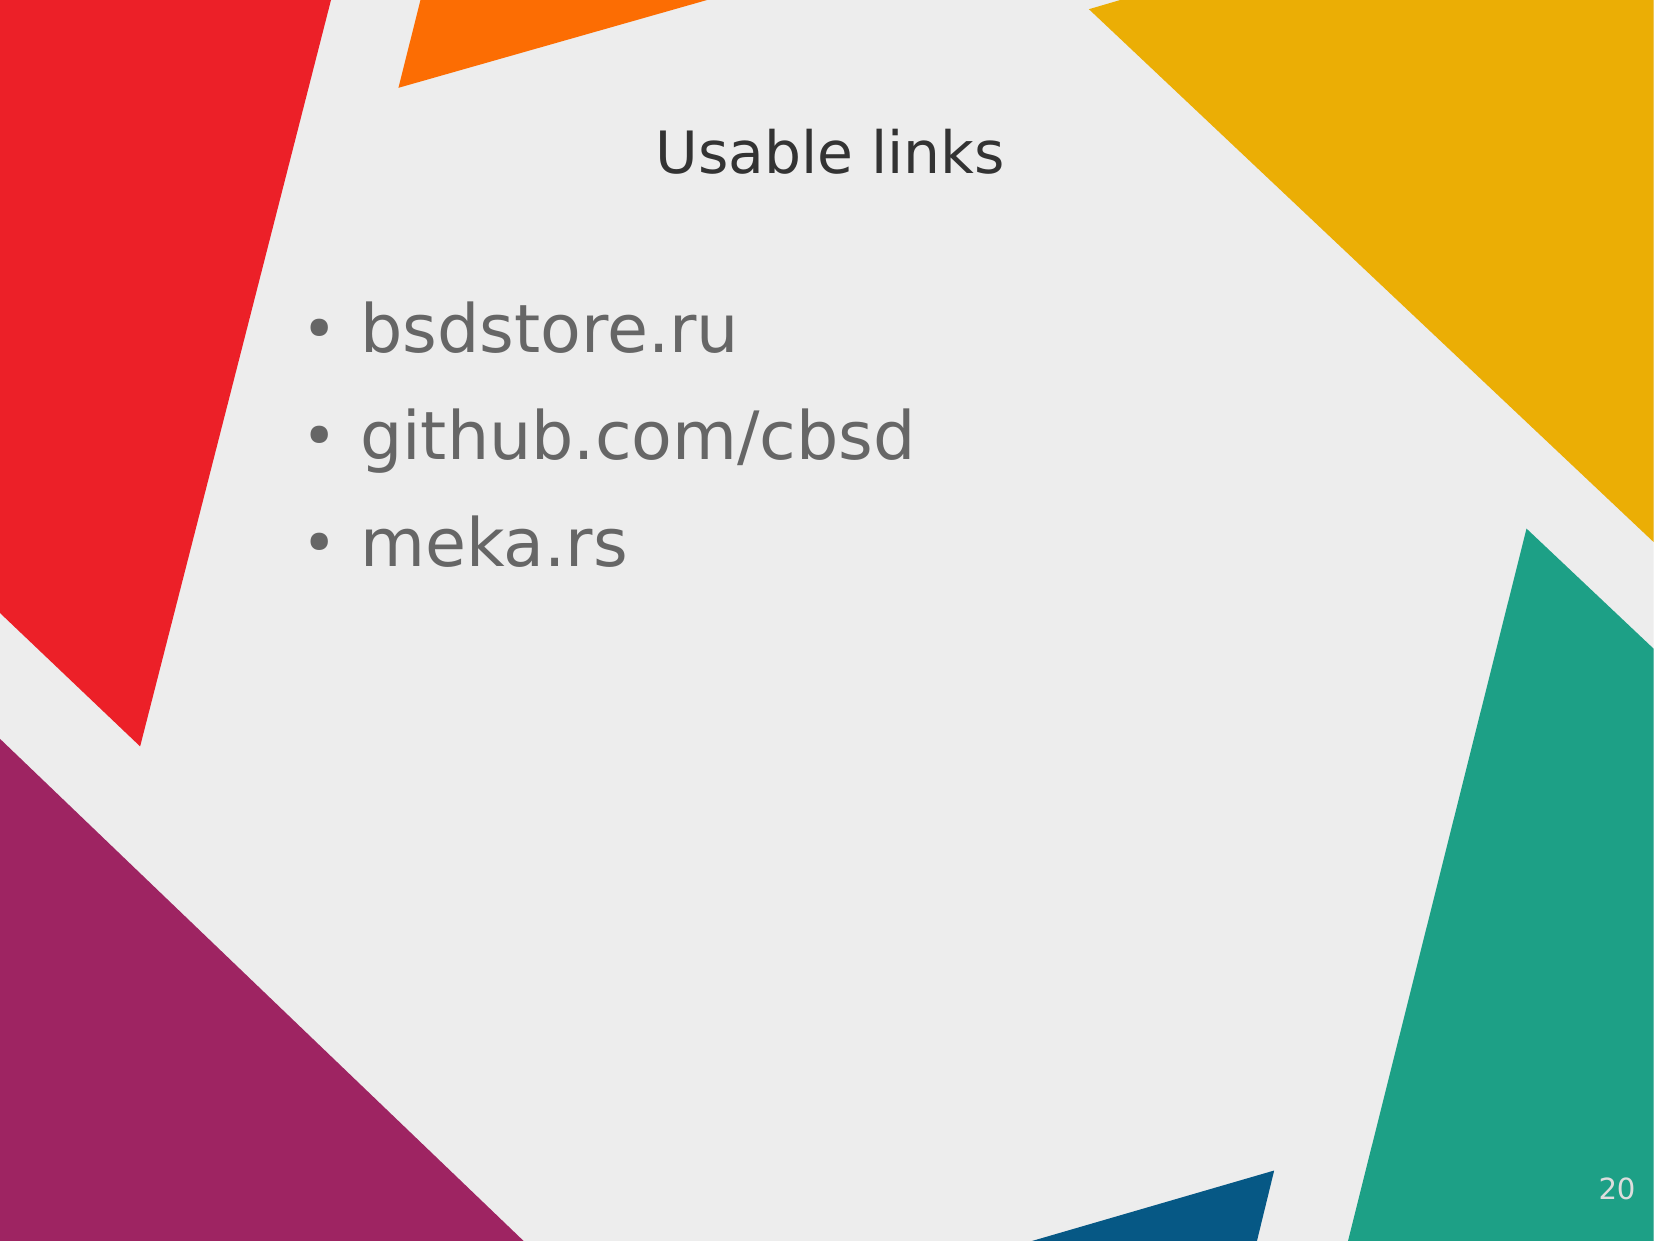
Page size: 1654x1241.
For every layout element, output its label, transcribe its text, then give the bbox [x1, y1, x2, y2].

title Usable links [289, 49, 1372, 257]
list bsdstore.ru github.com/cbsd meka.rs [289, 290, 1372, 1090]
